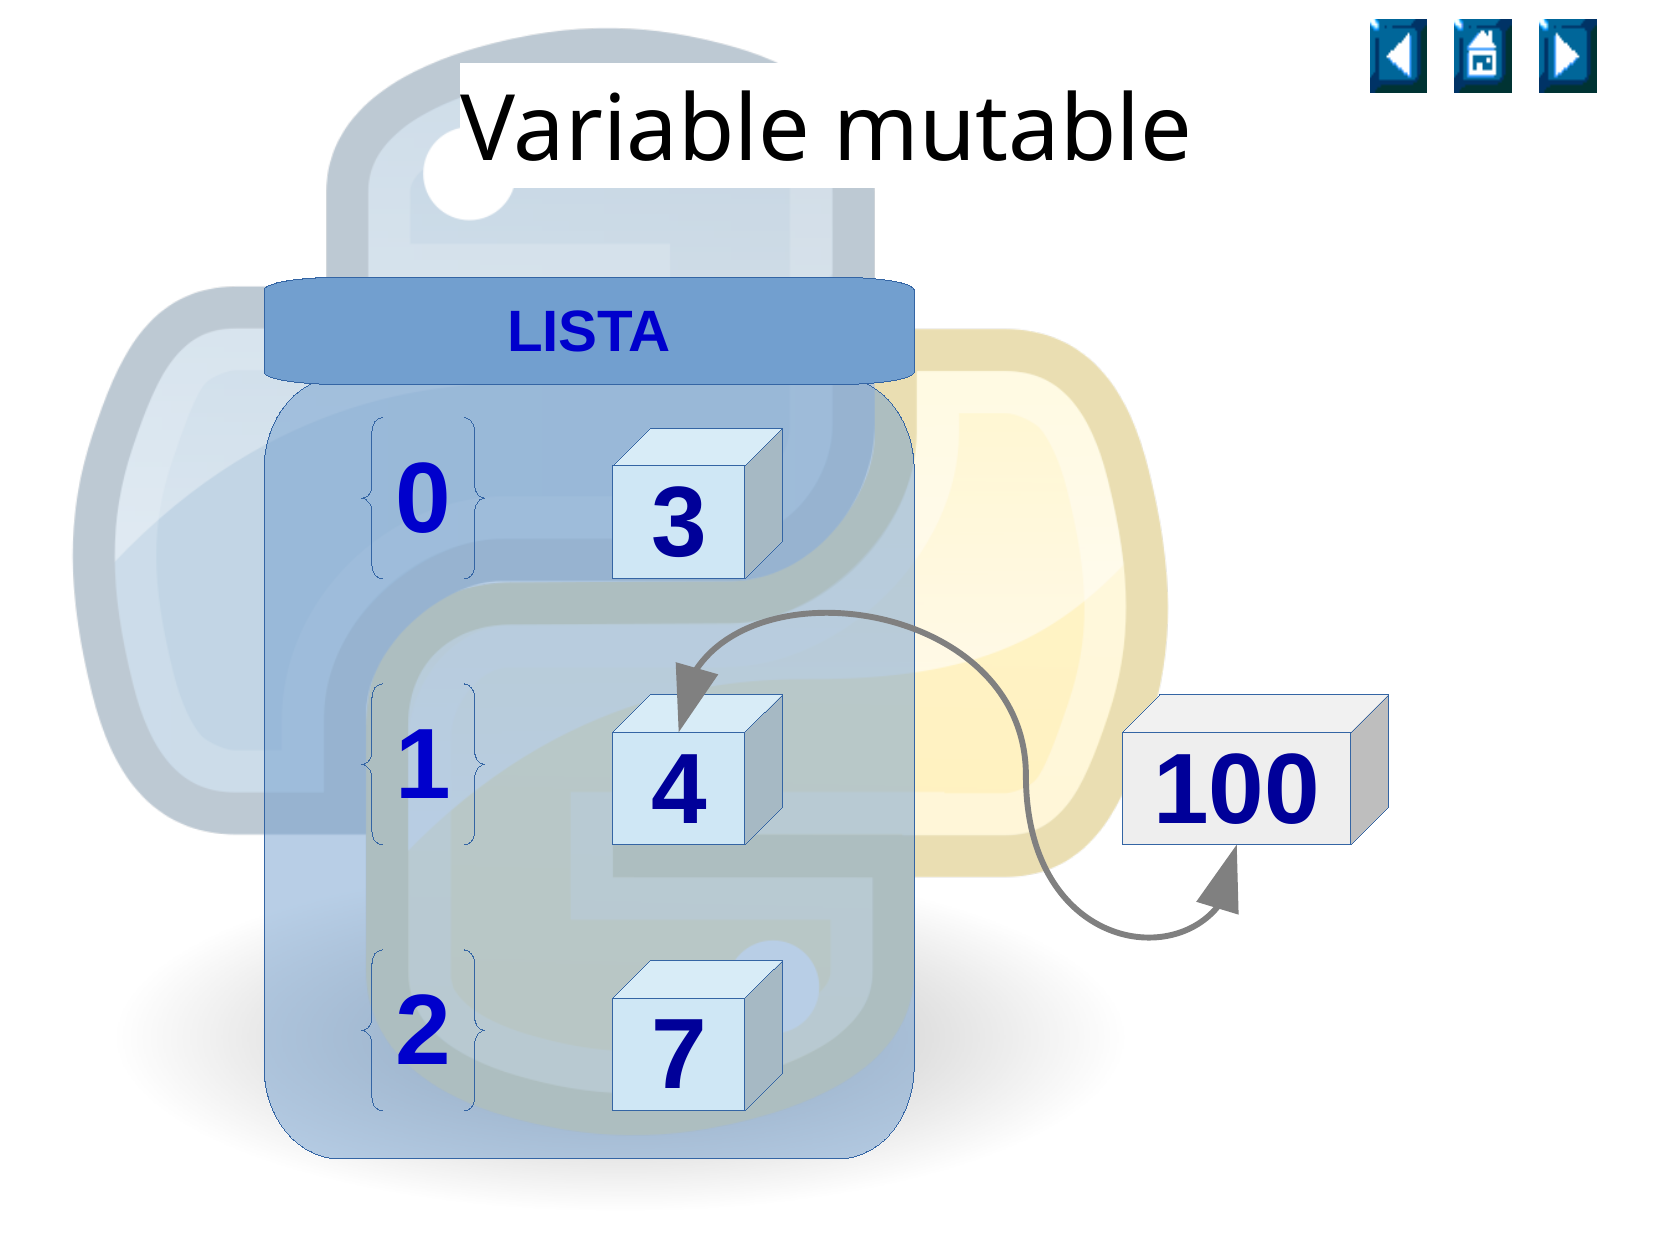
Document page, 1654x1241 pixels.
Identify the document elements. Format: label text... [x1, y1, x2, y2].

text_box 0 [361, 417, 383, 579]
text_box 2 [361, 949, 383, 1111]
picture [1454, 19, 1463, 31]
picture [1370, 19, 1427, 93]
text_box 3 [612, 466, 744, 579]
text_box LISTA [264, 277, 915, 385]
text_box [264, 384, 915, 1159]
picture [1454, 19, 1512, 93]
title Variable mutable [82, 49, 1571, 201]
picture [1370, 19, 1379, 31]
text_box 1 [361, 683, 383, 845]
text_box 7 [612, 999, 744, 1111]
text_box 4 [612, 733, 744, 845]
picture [1554, 33, 1579, 77]
picture [1539, 19, 1548, 31]
text_box 0 [464, 417, 485, 579]
picture [1539, 19, 1597, 93]
text_box 2 [464, 949, 485, 1111]
text_box 100 [1122, 733, 1350, 845]
text_box 1 [464, 683, 485, 845]
